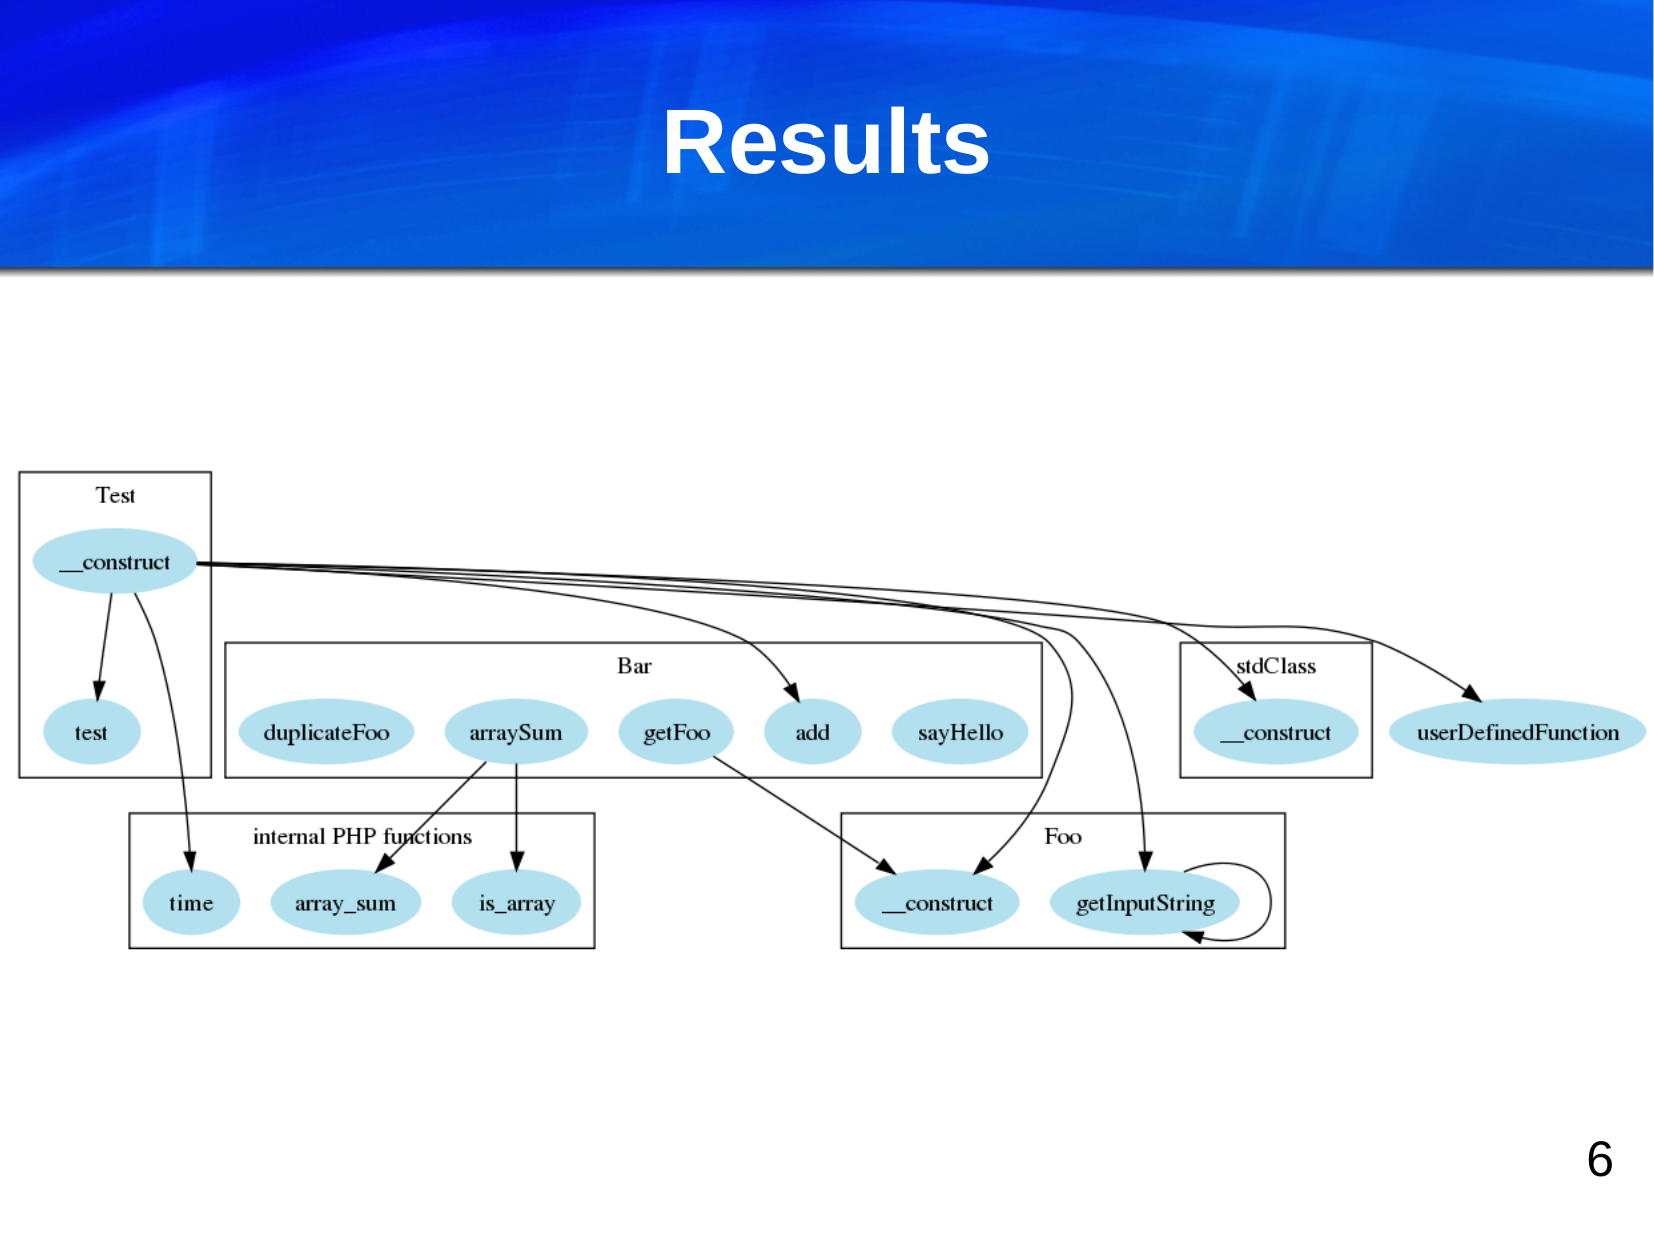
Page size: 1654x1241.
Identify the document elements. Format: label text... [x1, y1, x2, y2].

title Results [121, 37, 1534, 246]
picture [0, 0, 1654, 1241]
